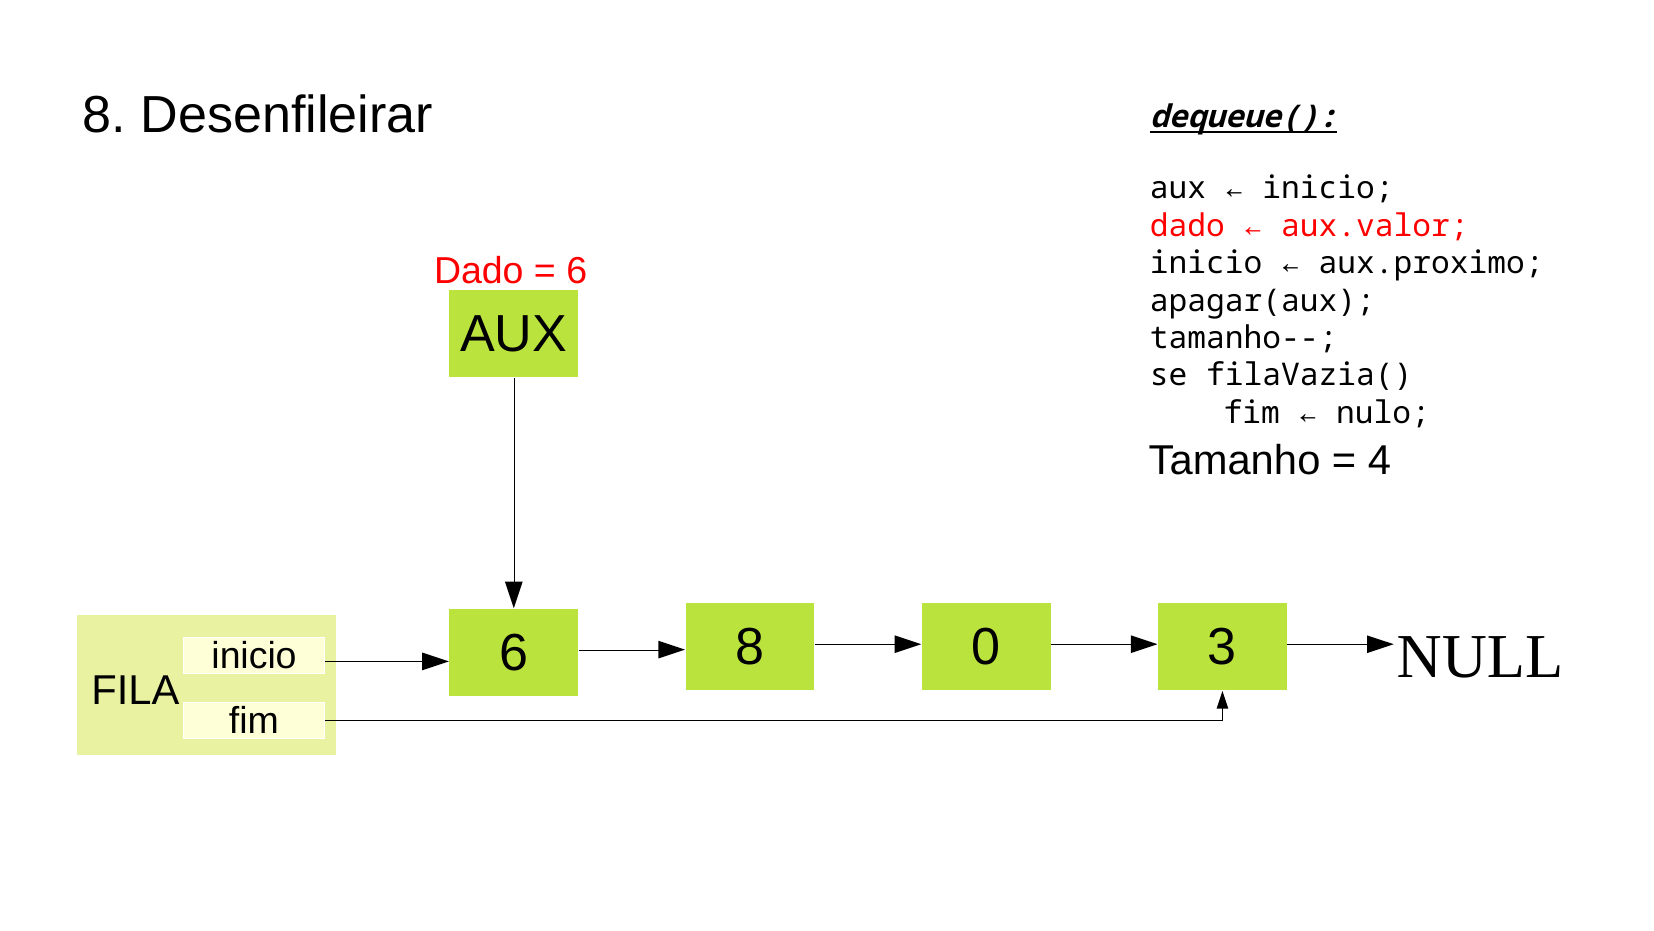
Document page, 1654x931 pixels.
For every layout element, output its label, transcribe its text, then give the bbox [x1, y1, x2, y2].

text_box AUX [503, 341, 522, 348]
text_box NULL [1381, 614, 1583, 692]
text_box 6 [448, 608, 579, 697]
title 8. Desenfileirar [82, 37, 1571, 193]
text_box Tamanho = 4 [1133, 429, 1418, 491]
text_box inicio [183, 637, 325, 674]
text_box Dado = 6 [419, 242, 632, 341]
text_box 0 [921, 602, 1052, 691]
text_box FILA [76, 659, 195, 721]
text_box dequeue(): aux ← inicio; dado ← aux.valor; inicio ← aux.proximo; apagar(aux); tamanho--; se filaVazia() fim ← nulo; [1135, 89, 1654, 437]
text_box 3 [1157, 602, 1288, 691]
text_box AUX [448, 341, 579, 378]
text_box [195, 662, 337, 720]
text_box [76, 721, 337, 756]
text_box fim [183, 702, 325, 739]
text_box [76, 614, 337, 661]
text_box 8 [685, 602, 815, 691]
